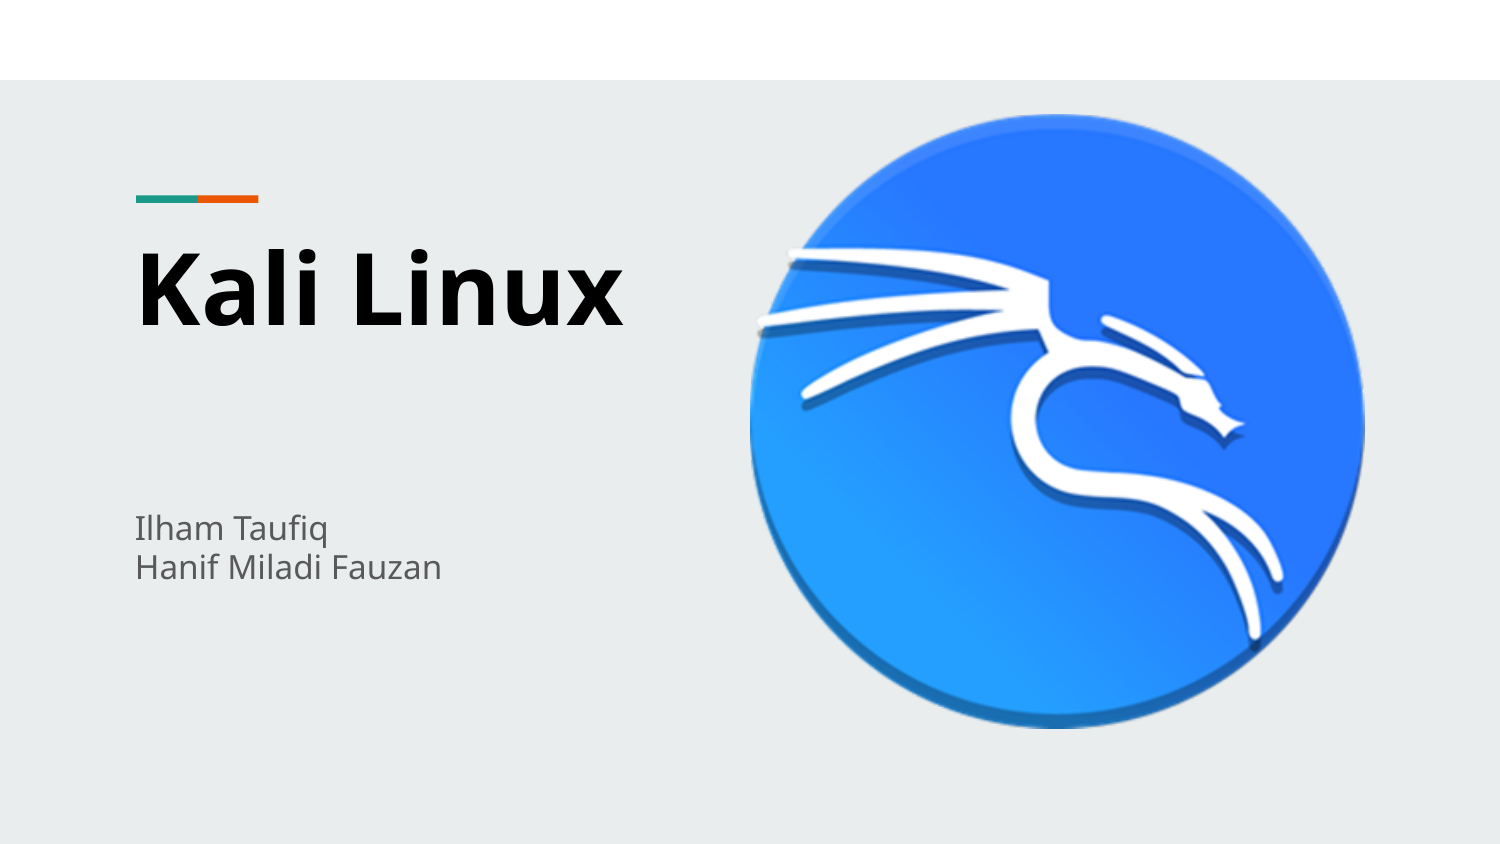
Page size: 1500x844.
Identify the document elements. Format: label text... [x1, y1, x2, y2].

title Kali Linux [119, 210, 750, 484]
subtitle Ilham Taufiq Hanif Miladi Fauzan [119, 491, 922, 844]
picture [750, 114, 1365, 729]
